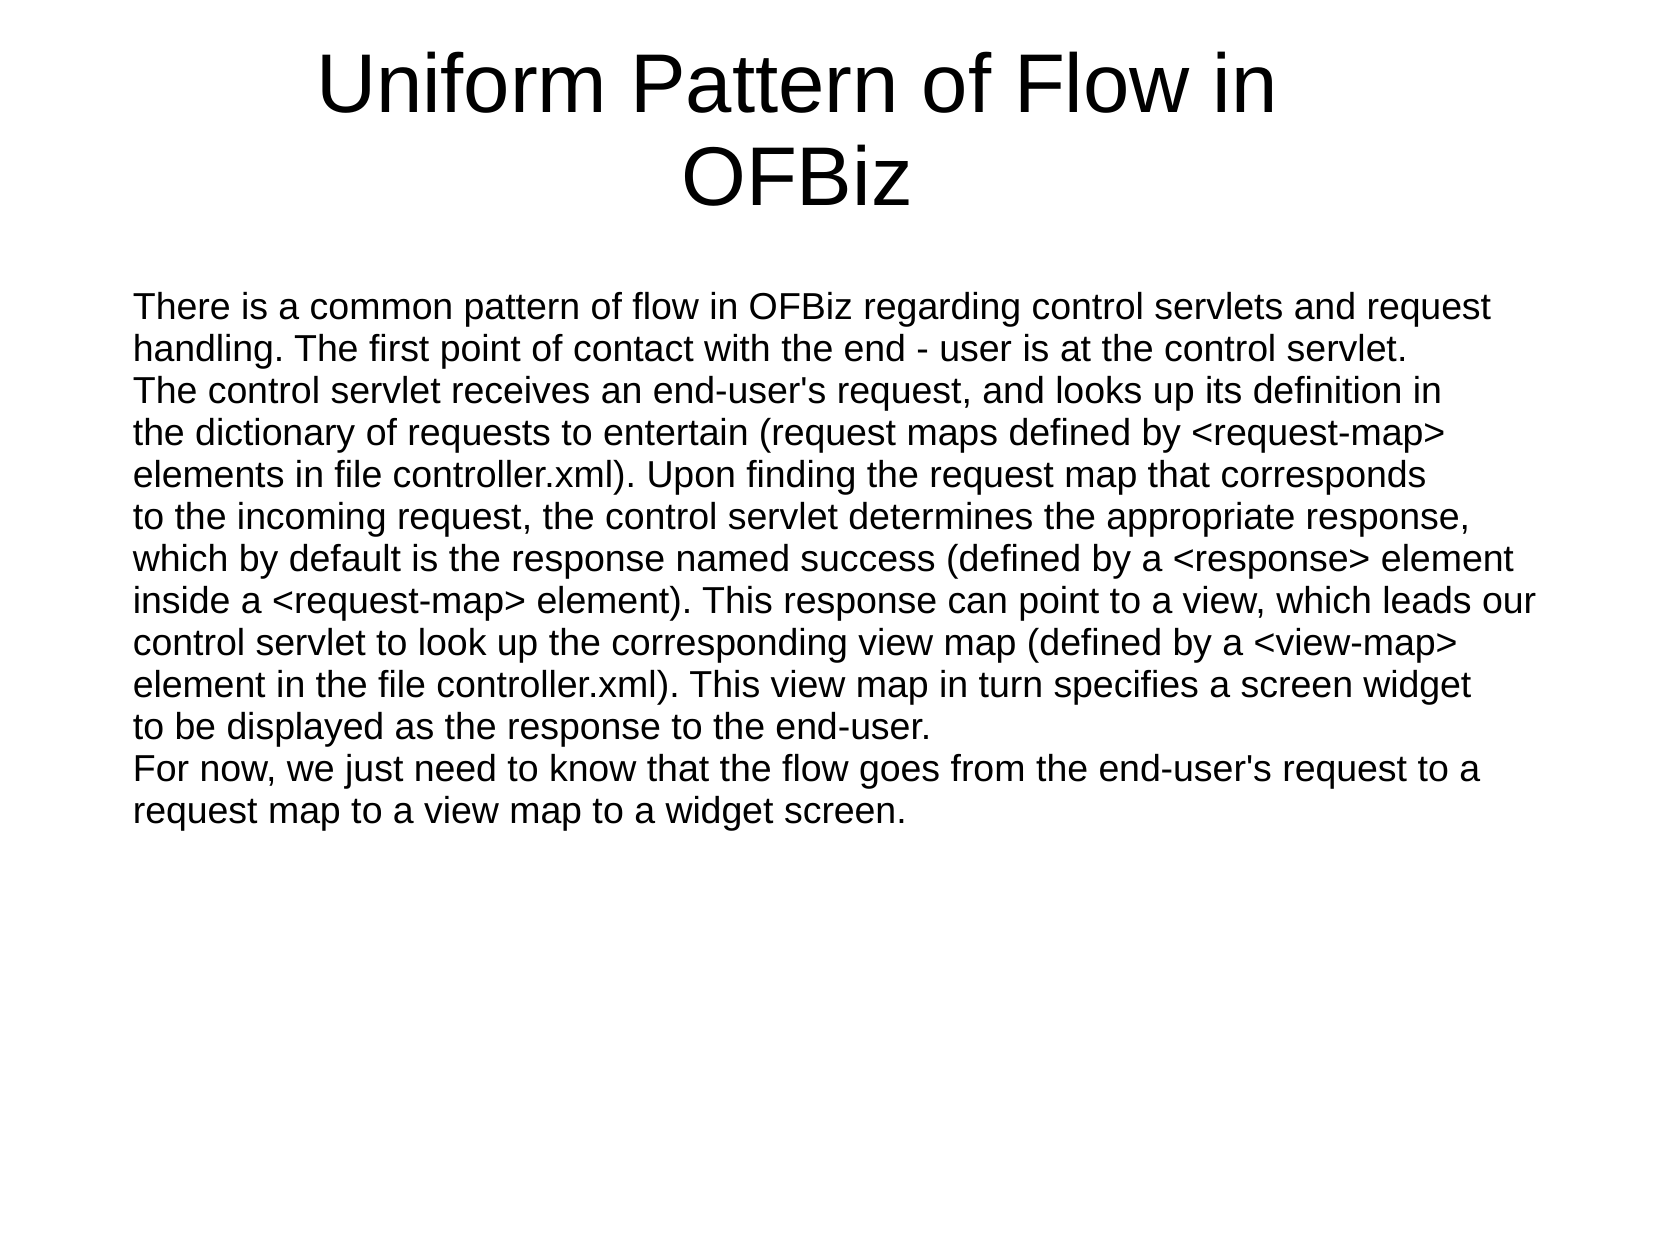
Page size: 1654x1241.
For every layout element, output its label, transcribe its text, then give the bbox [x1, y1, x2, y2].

text_box There is a common pattern of flow in OFBiz regarding control servlets and request handling. The first point of contact with the end - user is at the control servlet. The control servlet receives an end-user's request, and looks up its definition in the dictionary of requests to entertain (request maps defined by <request-map> elements in file controller.xml). Upon finding the request map that corresponds to the incoming request, the control servlet determines the appropriate response, which by default is the response named success (defined by a <response> element inside a <request-map> element). This response can point to a view, which leads our control servlet to look up the corresponding view map (defined by a <view-map> element in the file controller.xml). This view map in turn specifies a screen widget to be displayed as the response to the end-user. For now, we just need to know that the flow goes from the end-user's request to a request map to a view map to a widget screen. [118, 236, 1553, 1152]
text_box Uniform Pattern of Flow in OFBiz [177, 29, 1418, 251]
